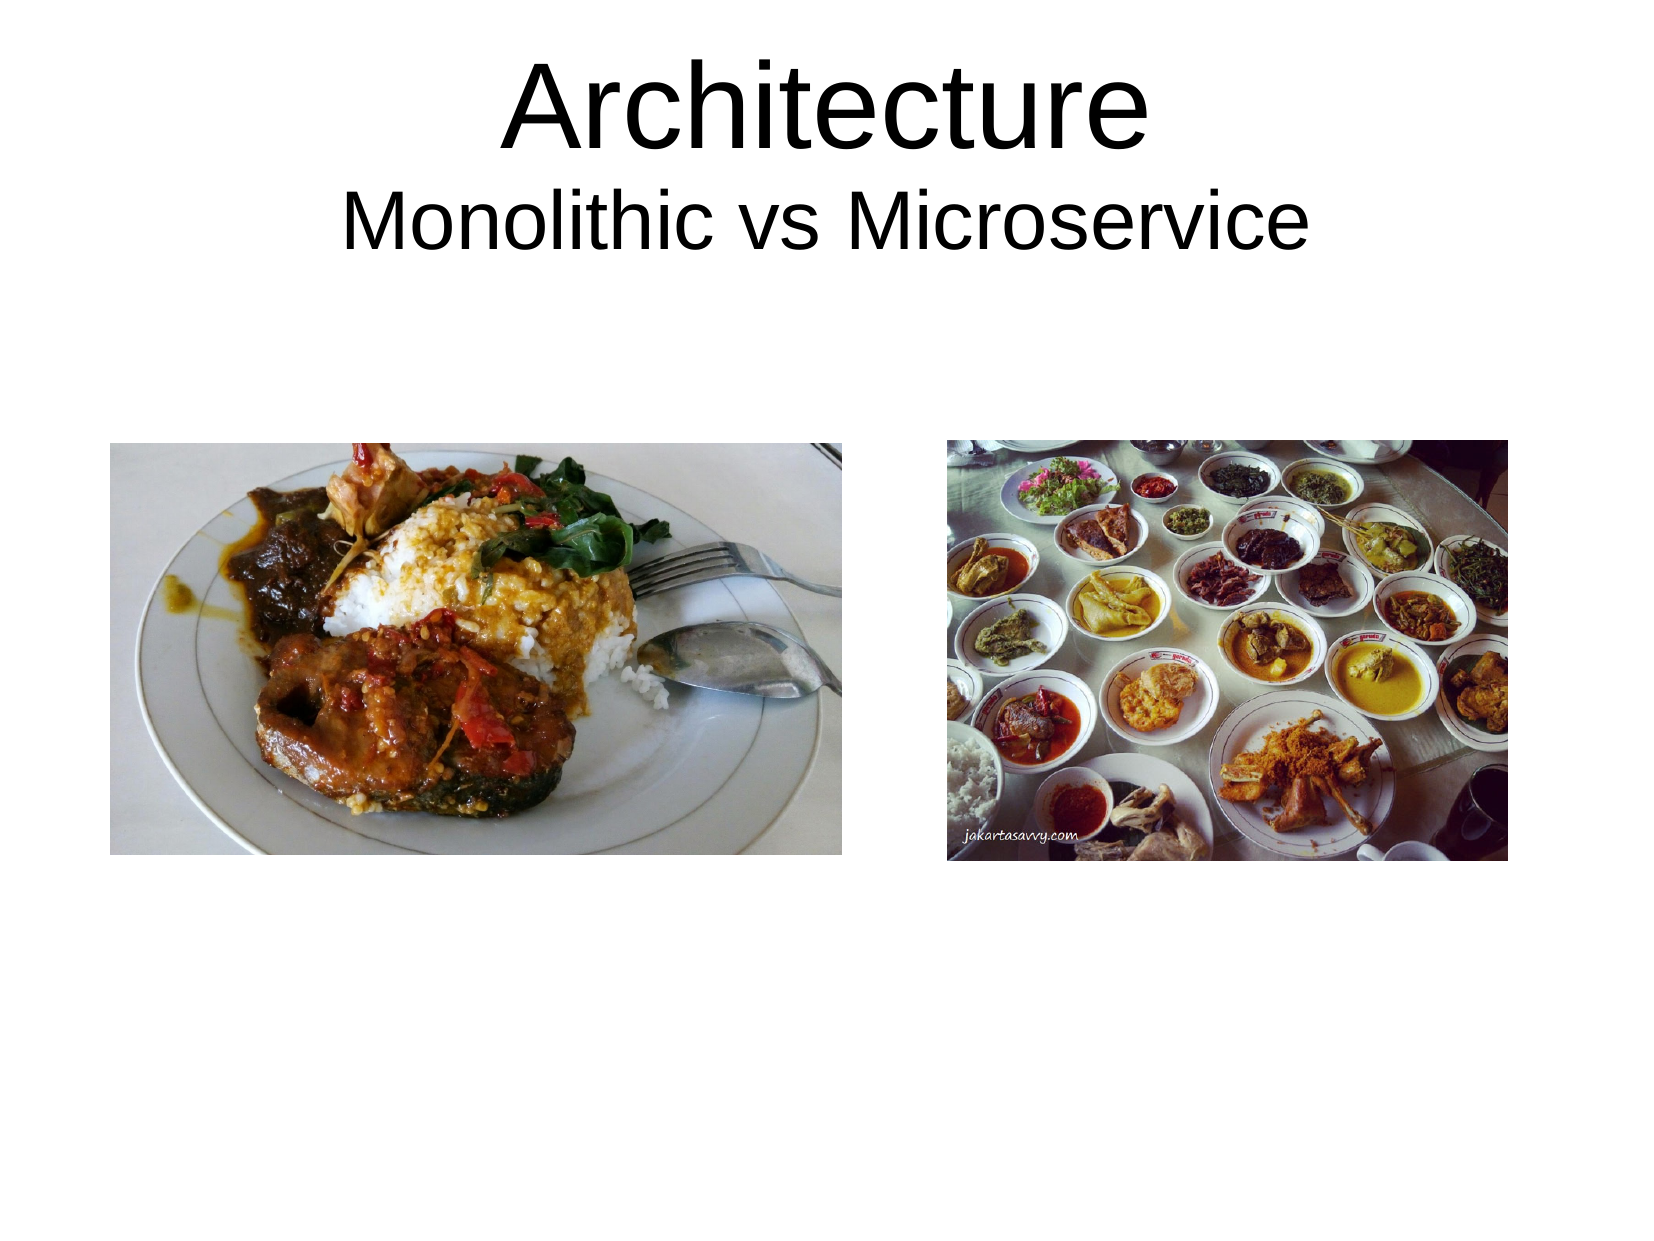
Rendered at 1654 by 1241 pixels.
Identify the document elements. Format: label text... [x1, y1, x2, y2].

picture [947, 440, 1508, 861]
picture [110, 443, 842, 856]
title Architecture Monolithic vs Microservice [82, 37, 1571, 268]
